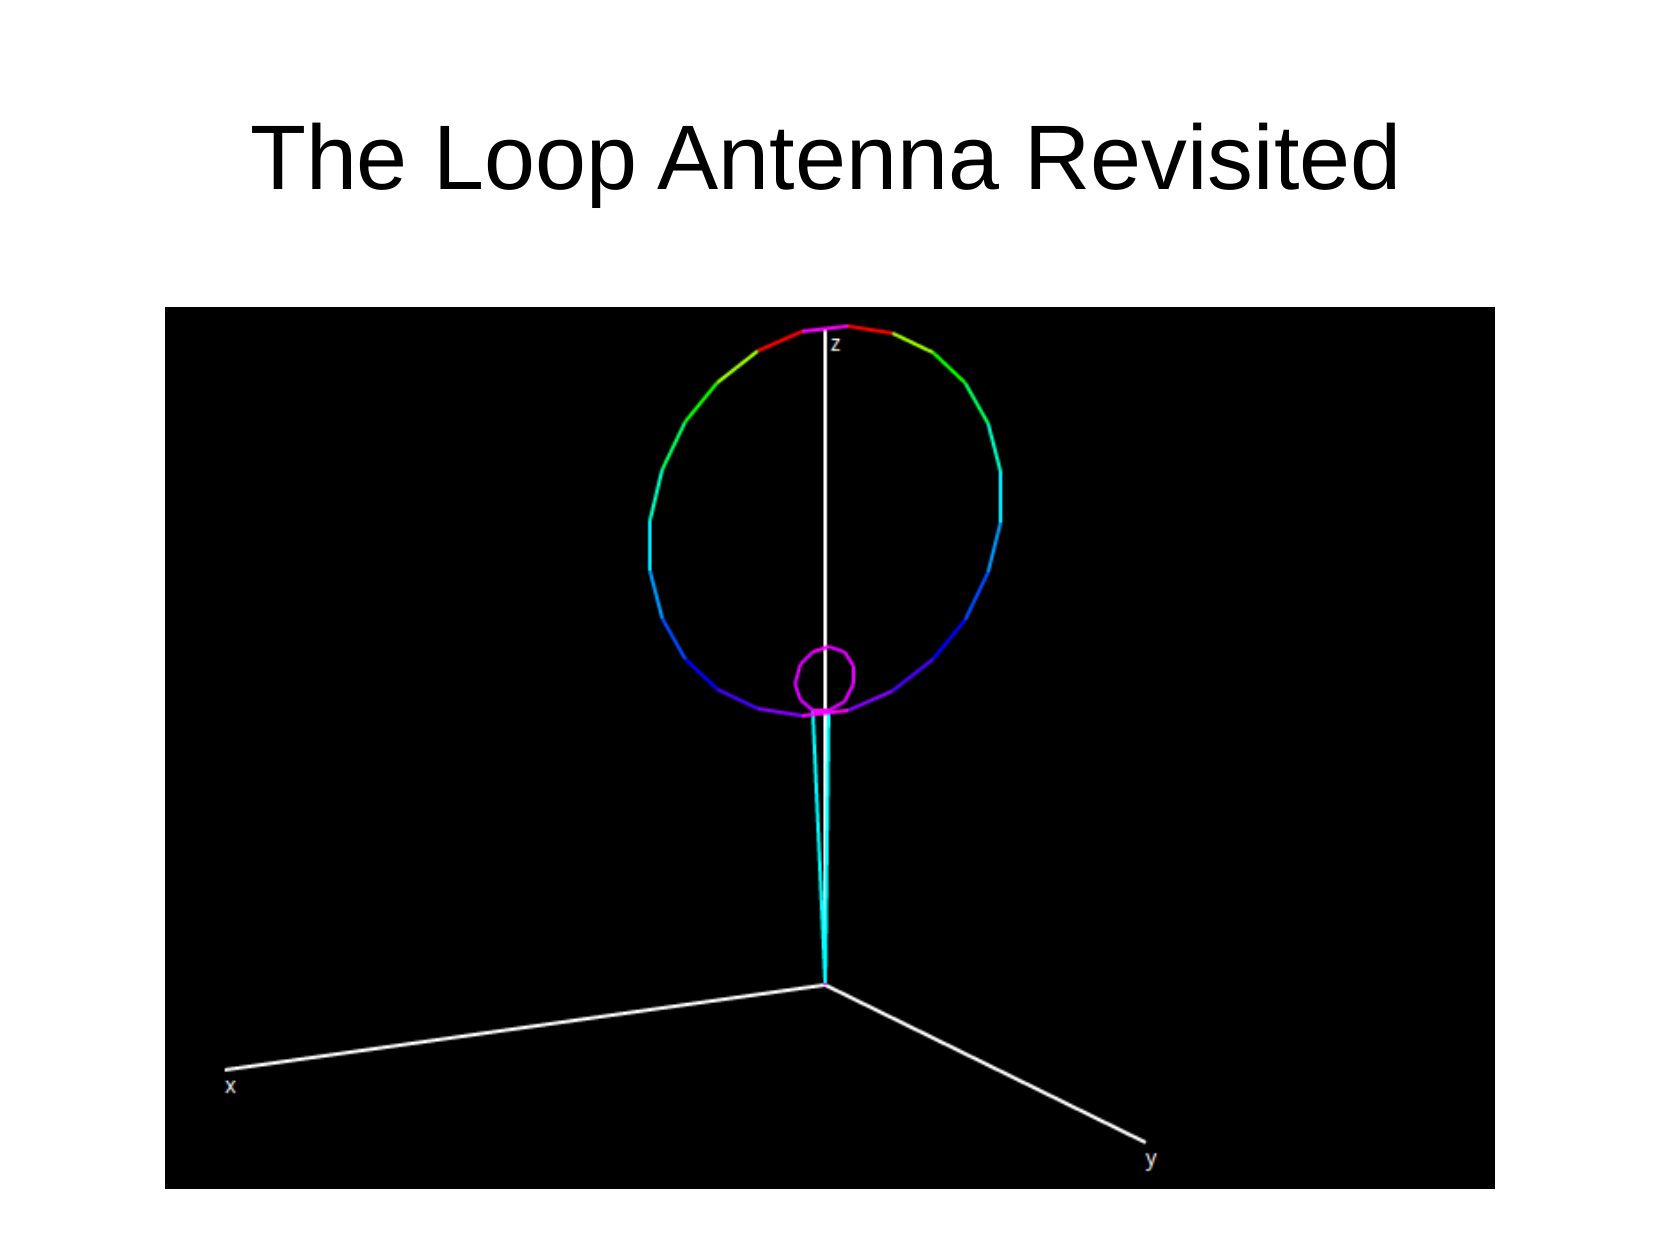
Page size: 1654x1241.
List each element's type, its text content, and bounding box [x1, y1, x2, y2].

title The Loop Antenna Revisited [82, 49, 1571, 257]
picture [165, 307, 1495, 1189]
